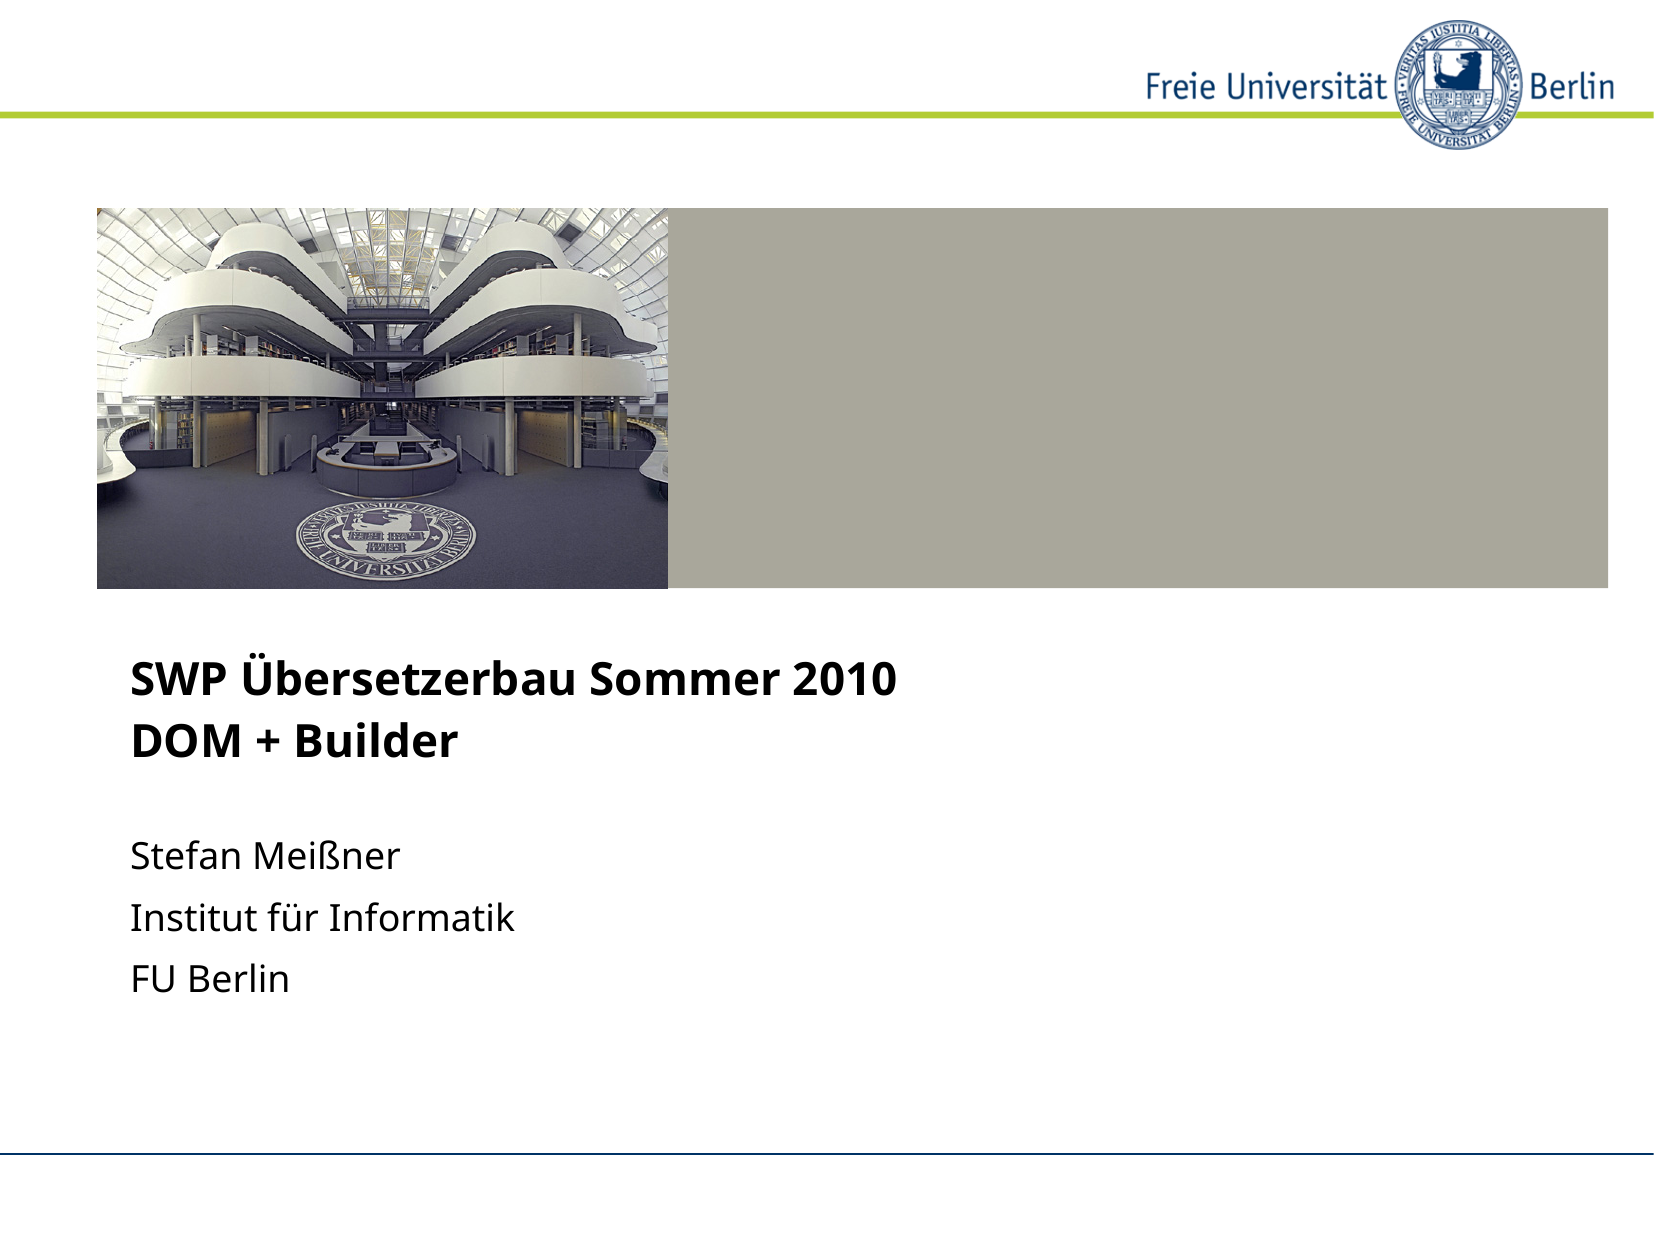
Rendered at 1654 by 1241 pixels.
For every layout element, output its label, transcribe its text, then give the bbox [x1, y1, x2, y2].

text_box [668, 208, 1609, 589]
picture [1139, 20, 1620, 151]
subtitle Stefan Meißner Institut für Informatik FU Berlin [130, 770, 1433, 1053]
picture [97, 208, 668, 589]
title SWP Übersetzerbau Sommer 2010 DOM + Builder [130, 632, 1361, 770]
